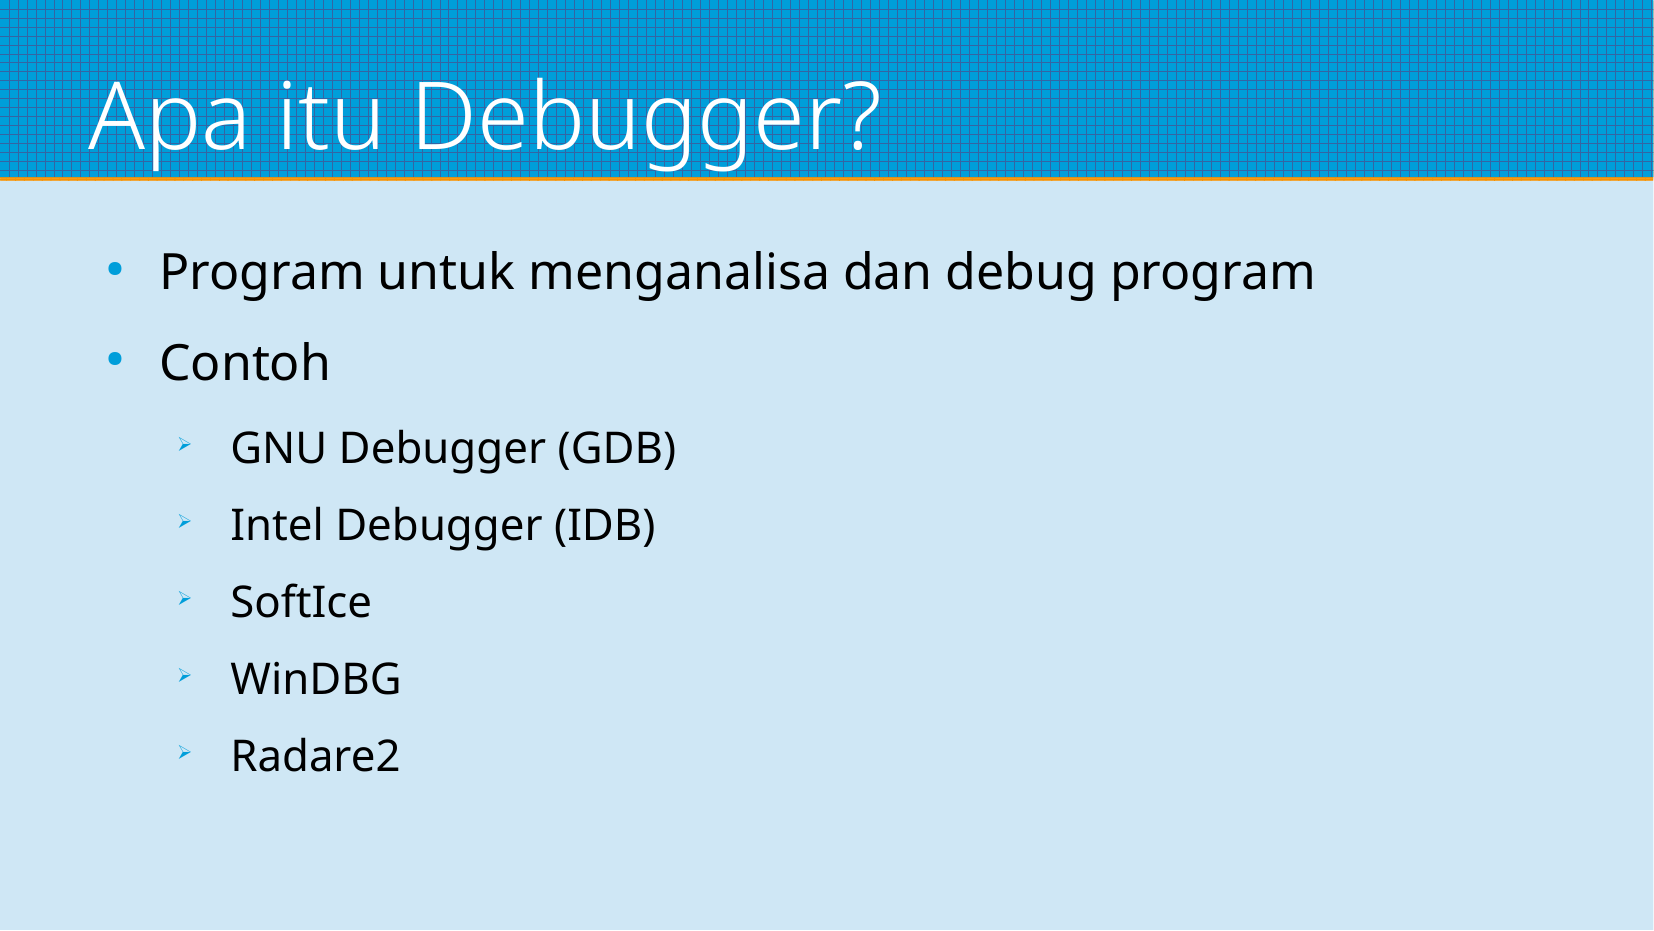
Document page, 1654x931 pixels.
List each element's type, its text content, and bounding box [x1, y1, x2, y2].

title Apa itu Debugger? [88, 14, 1565, 178]
list Program untuk menganalisa dan debug program Contoh GNU Debugger (GDB) Intel Debugger (IDB) SoftIce WinDBG Radare2 [88, 236, 1565, 813]
